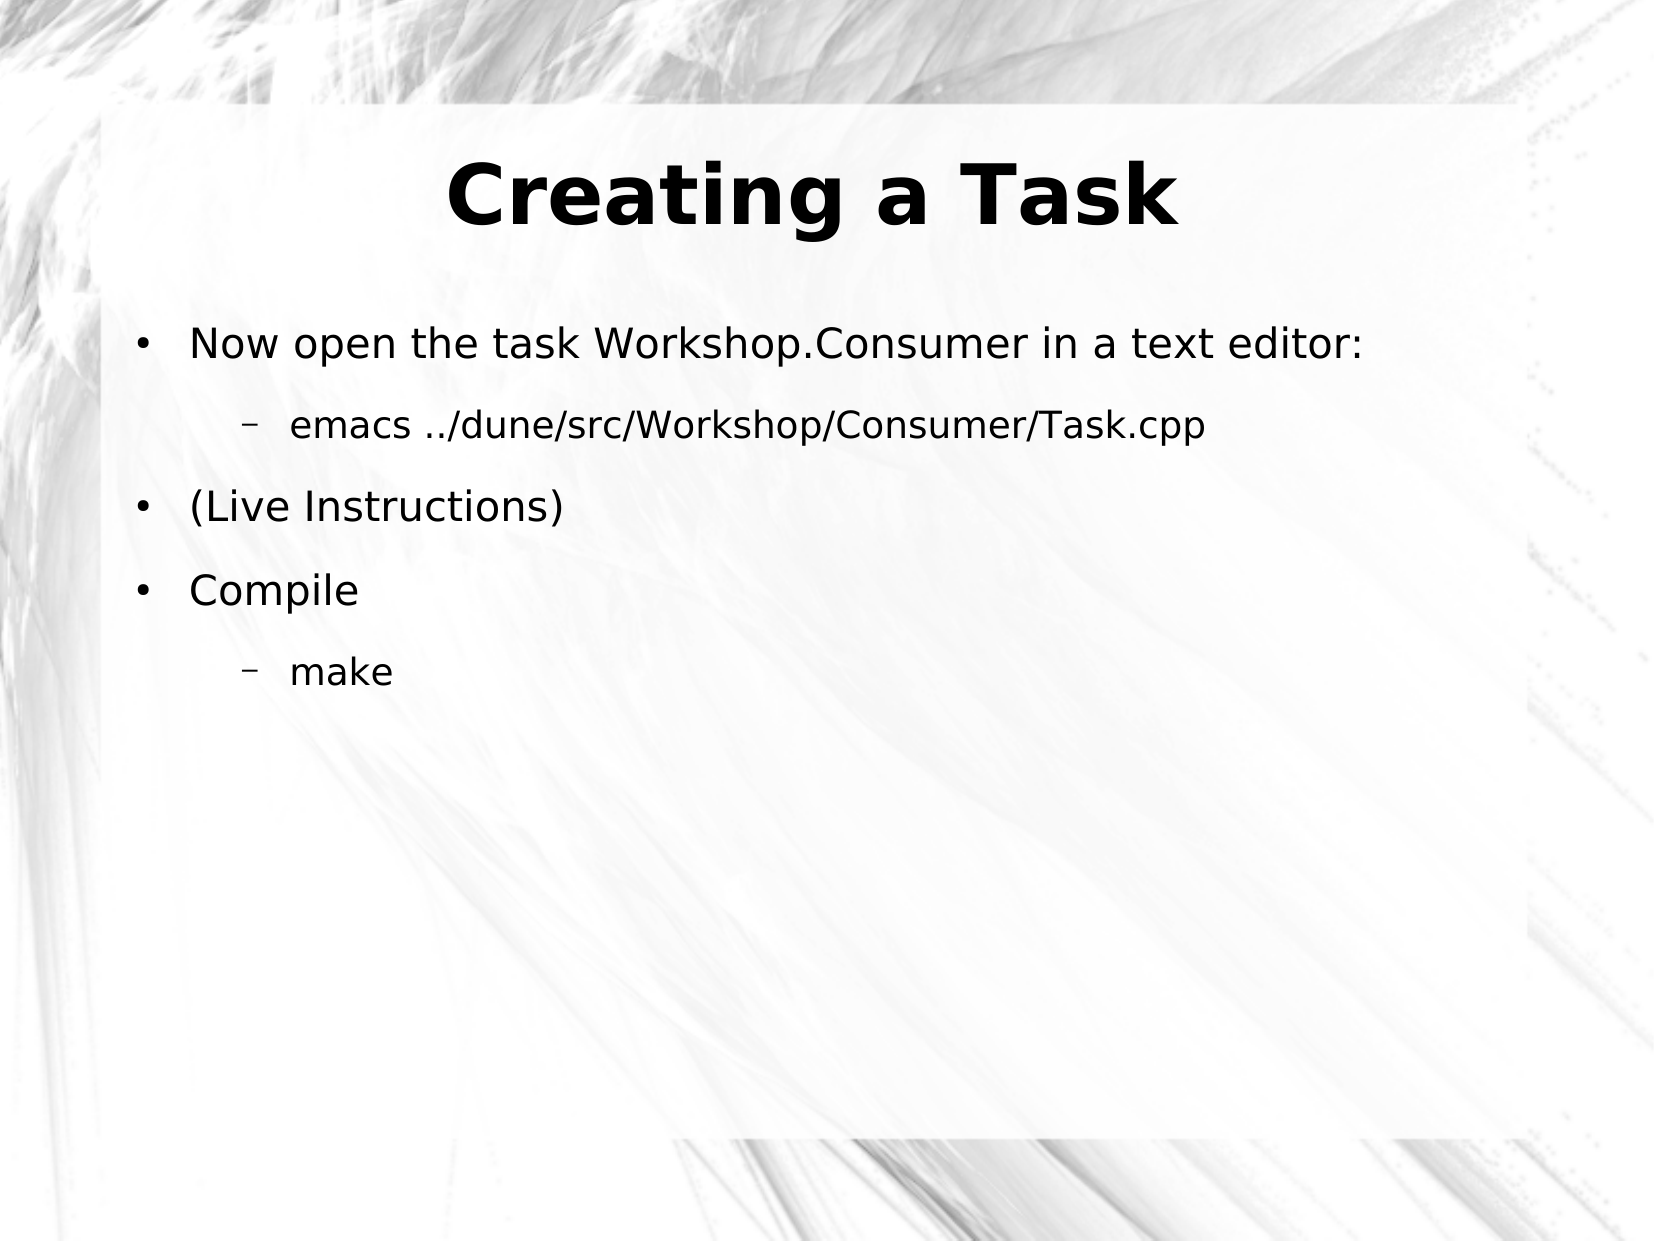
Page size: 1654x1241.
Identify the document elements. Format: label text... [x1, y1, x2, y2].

title Creating a Task [118, 112, 1506, 281]
list Now open the task Workshop.Consumer in a text editor: emacs ../dune/src/Workshop/Consumer/Task.cpp (Live Instructions) Compile make [118, 319, 1571, 1040]
picture [0, 0, 1654, 1241]
